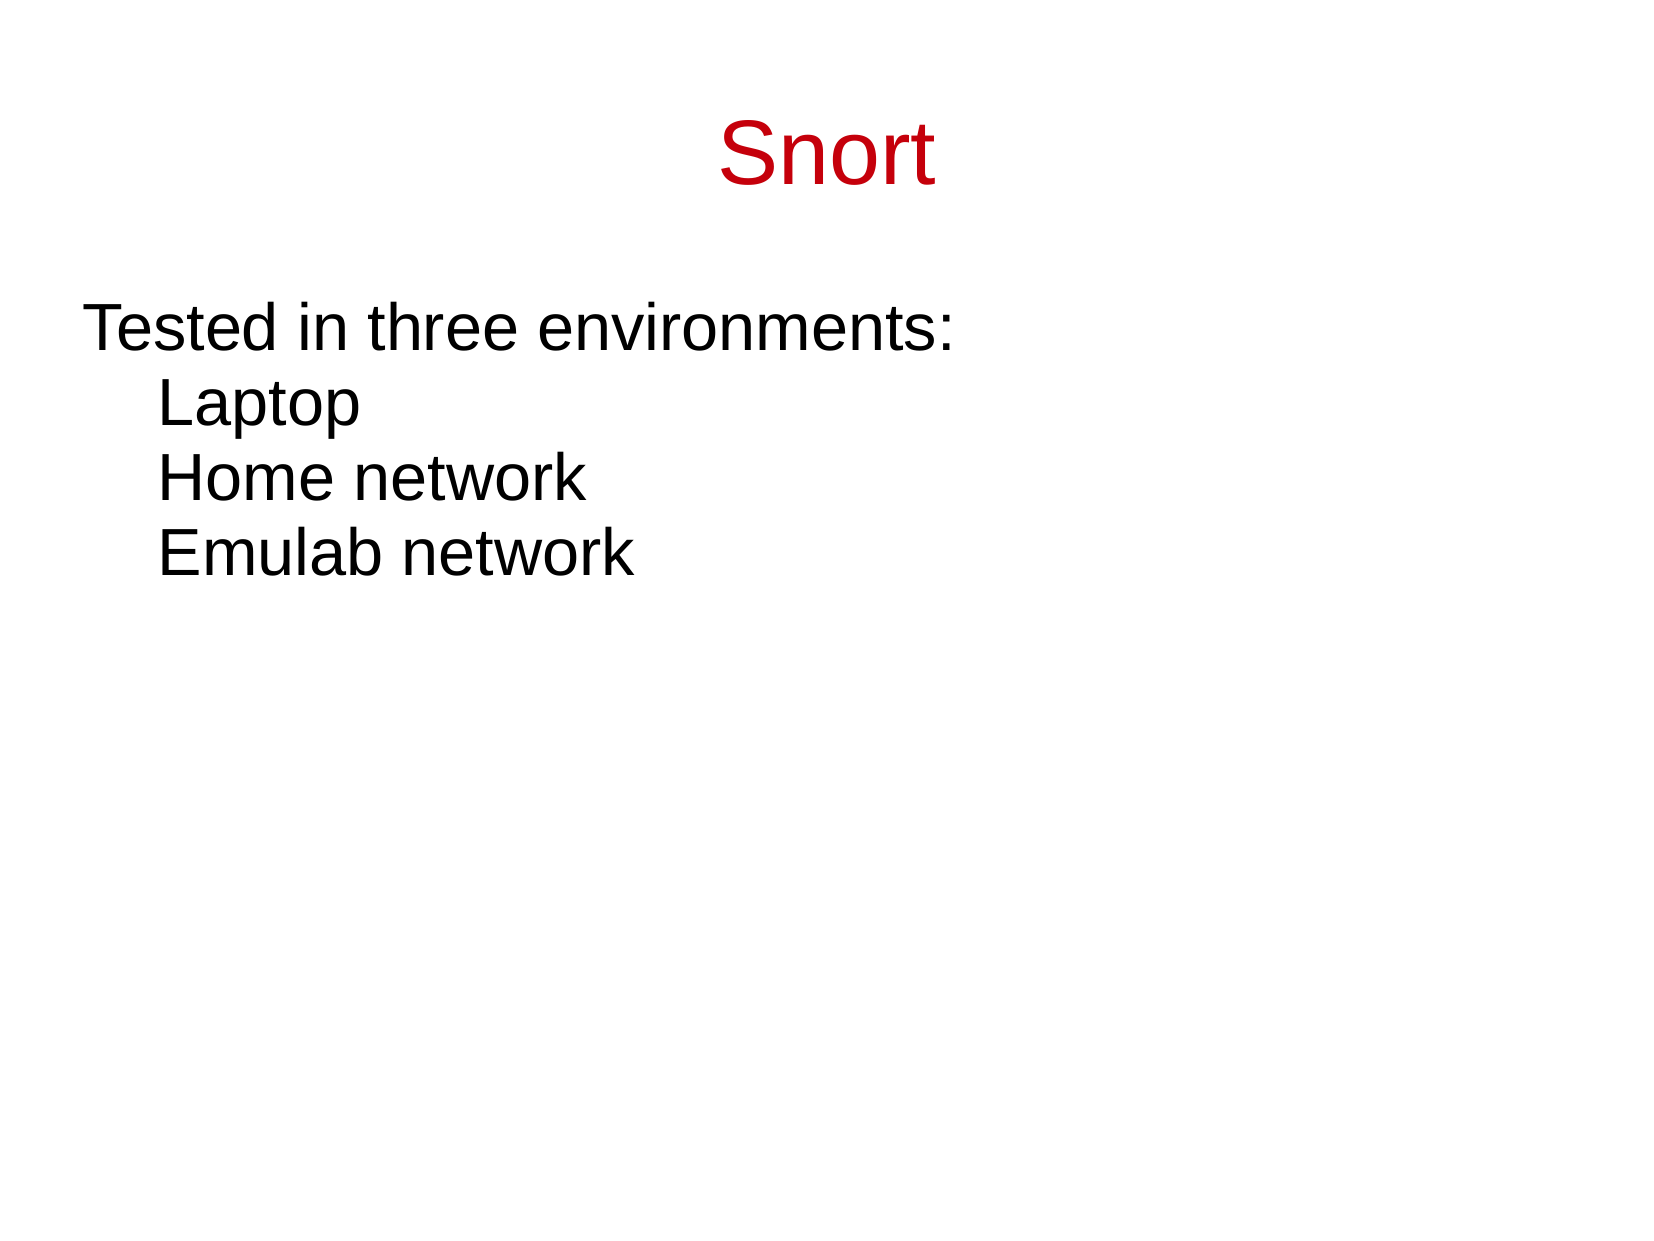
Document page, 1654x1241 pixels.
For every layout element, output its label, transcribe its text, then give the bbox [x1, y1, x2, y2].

title Snort [82, 49, 1571, 257]
subtitle Tested in three environments: Laptop Home network Emulab network [82, 290, 1571, 1109]
